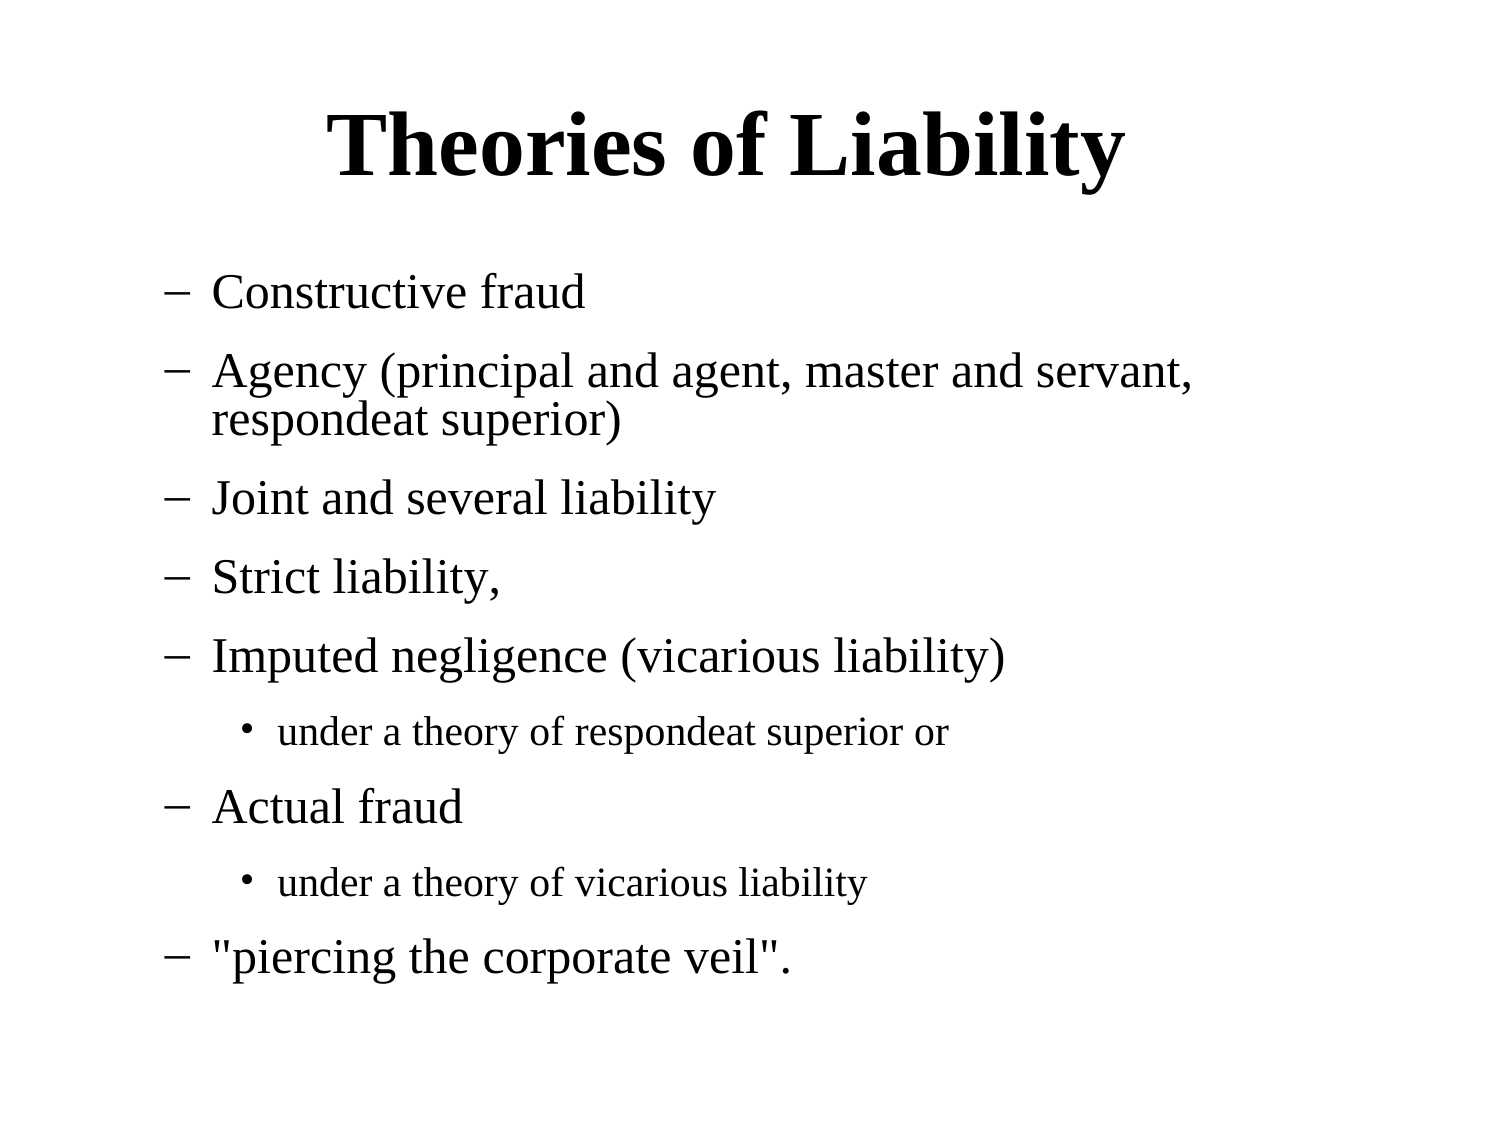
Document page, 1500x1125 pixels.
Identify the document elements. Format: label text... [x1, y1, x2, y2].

list Constructive fraud Agency (principal and agent, master and servant, respondeat superior) Joint and several liability Strict liability, Imputed negligence (vicarious liability) under a theory of respondeat superior or Actual fraud under a theory of vicarious liability "piercing the corporate veil". [75, 262, 1426, 1005]
title Theories of Liability [75, 45, 1426, 233]
